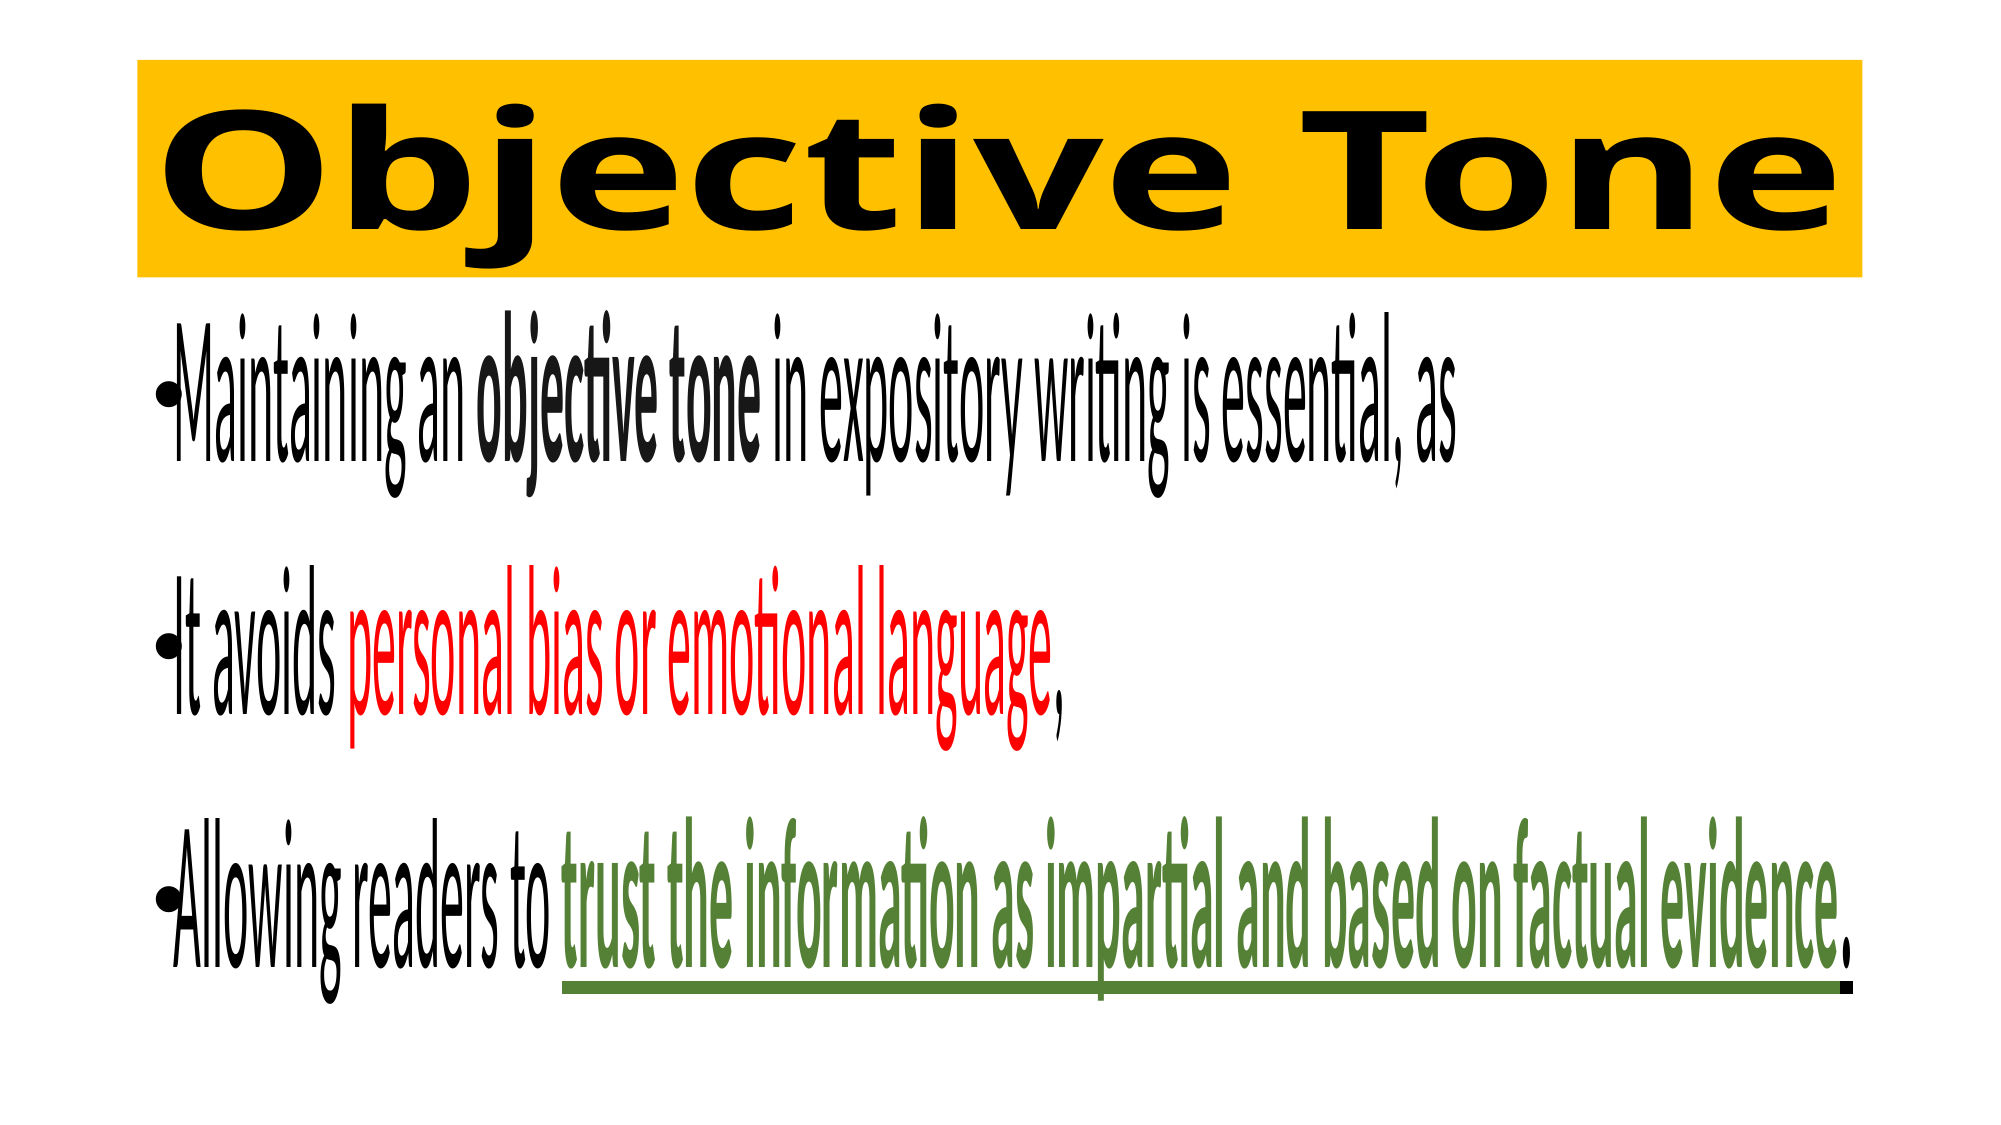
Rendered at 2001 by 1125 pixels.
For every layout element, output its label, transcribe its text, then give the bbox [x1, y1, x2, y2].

list Maintaining an objective tone in expository writing is essential, as It avoids personal bias or emotional language, Allowing readers to trust the information as impartial and based on factual evidence. [137, 299, 1863, 1014]
title Objective Tone [137, 59, 1863, 278]
